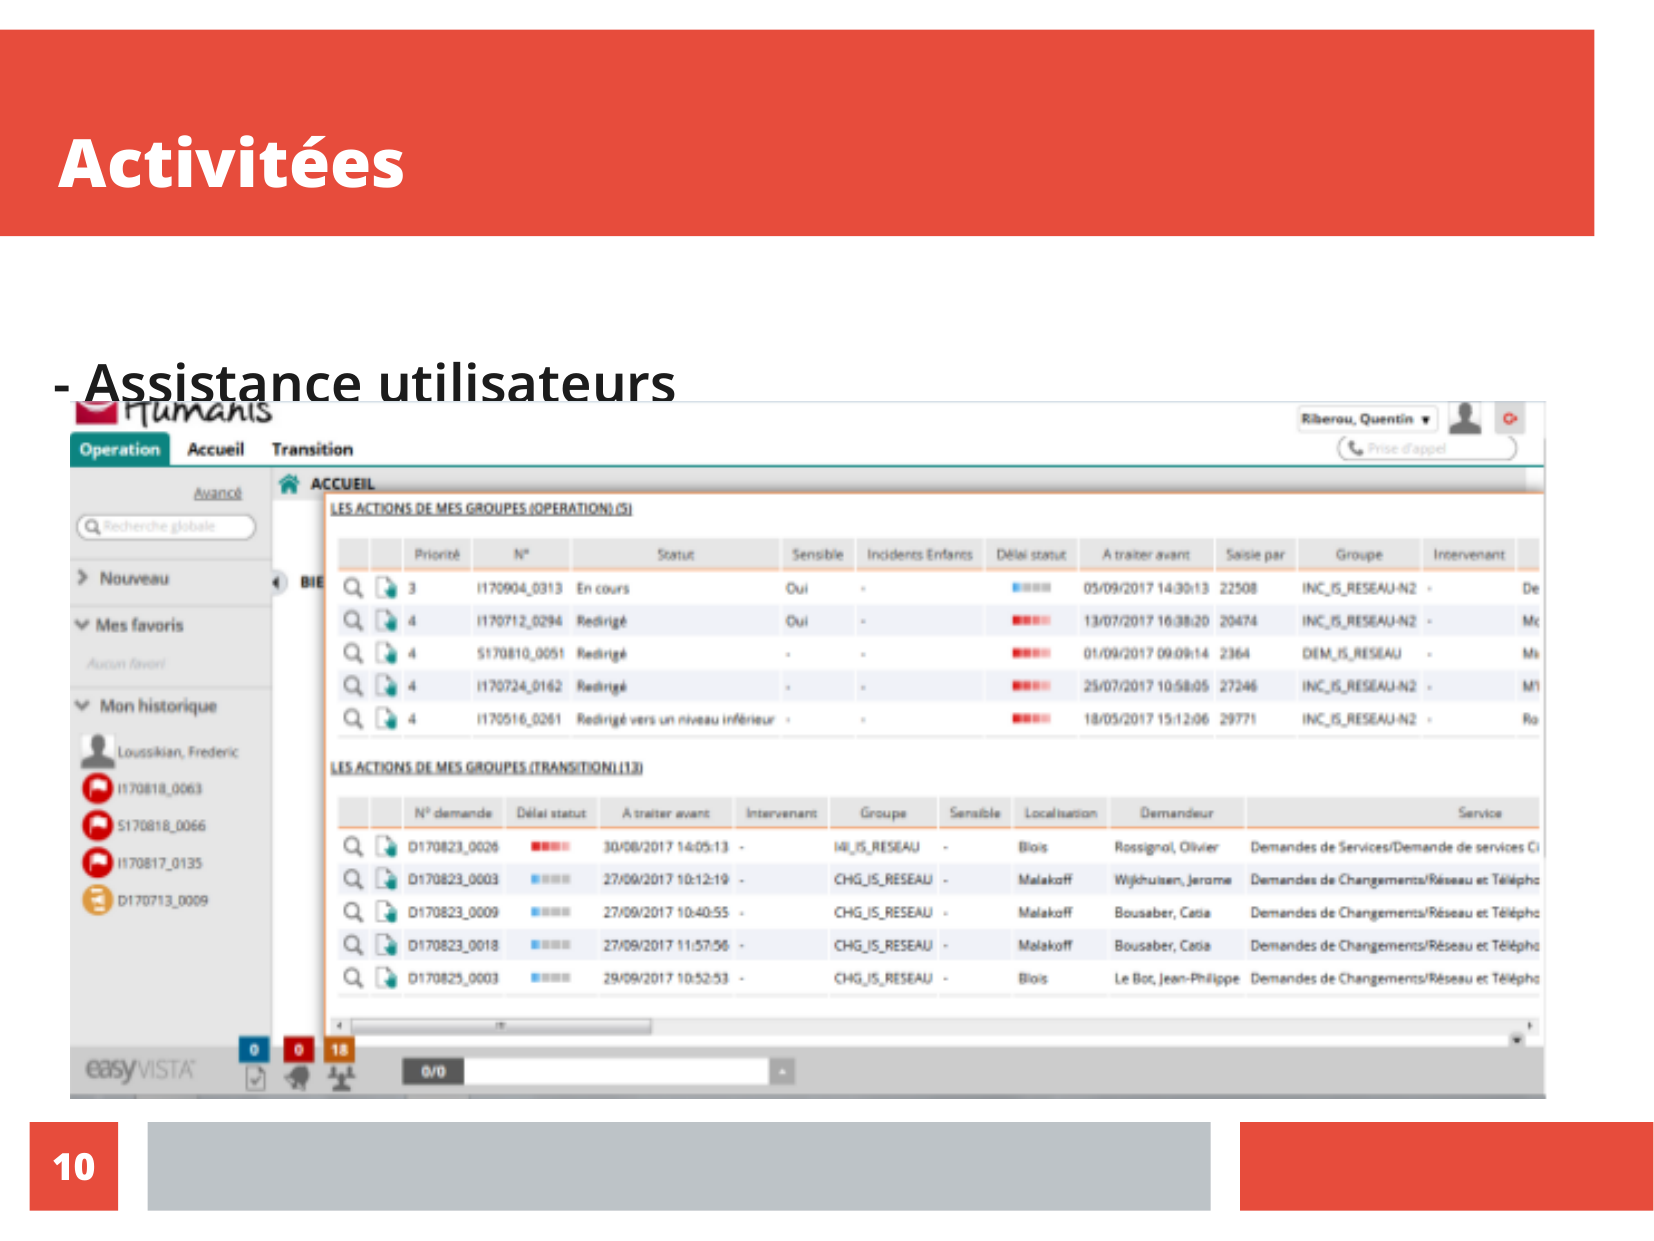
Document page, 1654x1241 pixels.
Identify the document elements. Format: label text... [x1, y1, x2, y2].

picture [70, 401, 1560, 1099]
list - Assistance utilisateurs [53, 248, 1560, 1241]
title Activitées [59, 59, 1595, 207]
